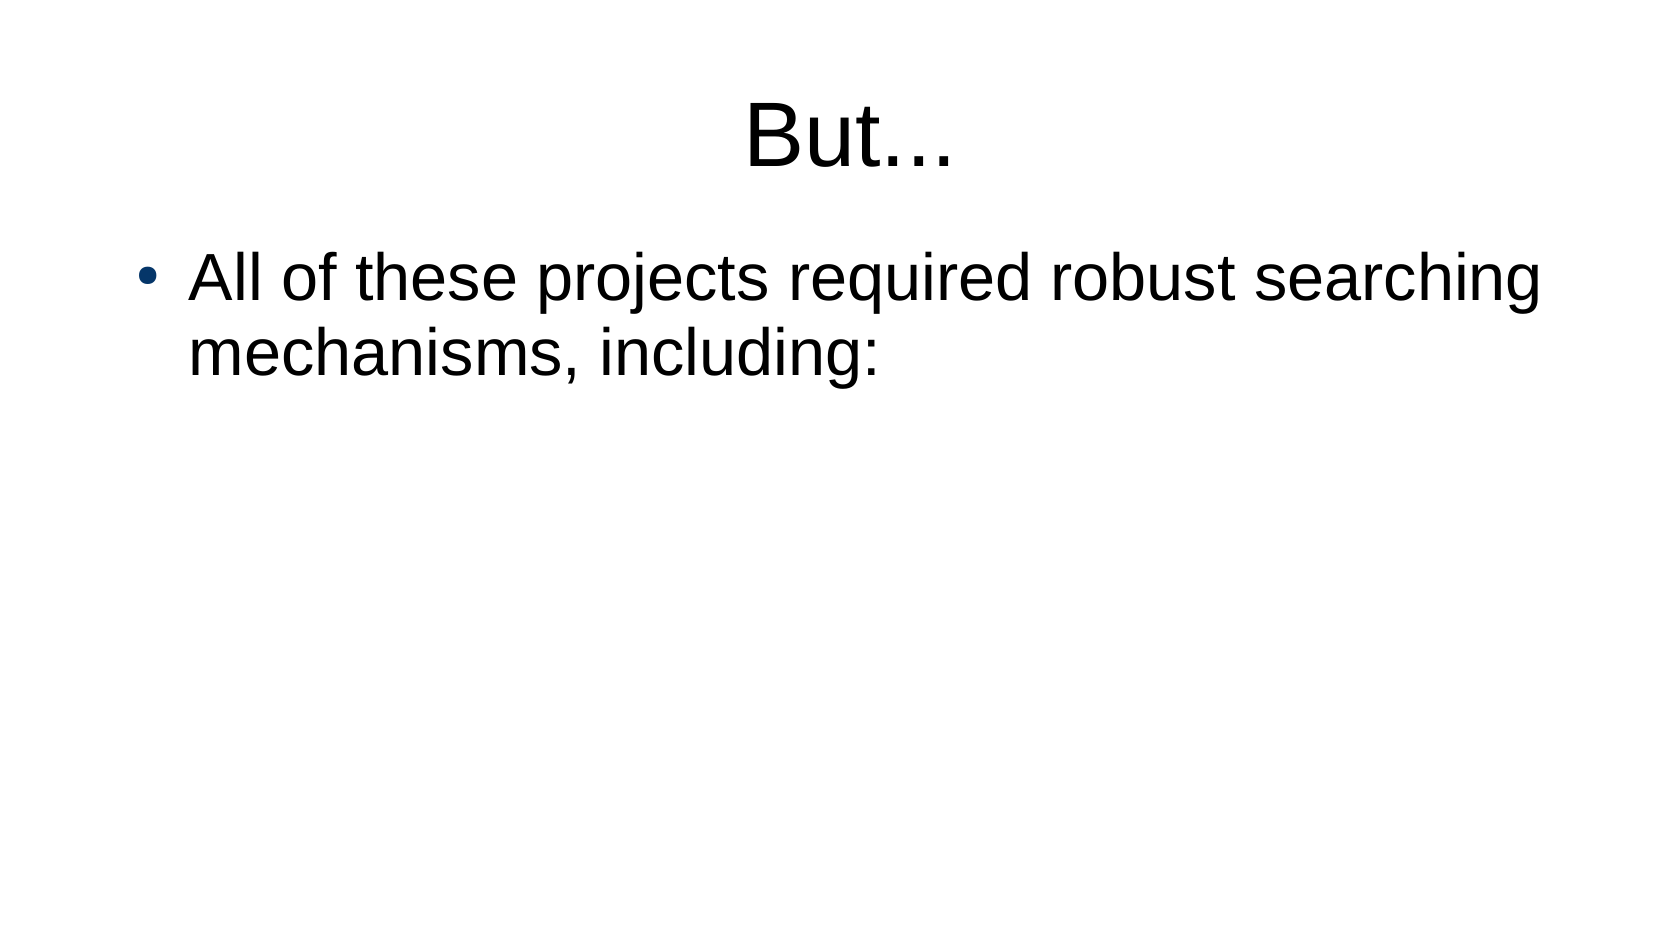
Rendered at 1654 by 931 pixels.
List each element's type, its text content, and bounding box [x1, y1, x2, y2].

title But... [106, 57, 1595, 213]
list All of these projects required robust searching mechanisms, including: [118, 240, 1607, 780]
